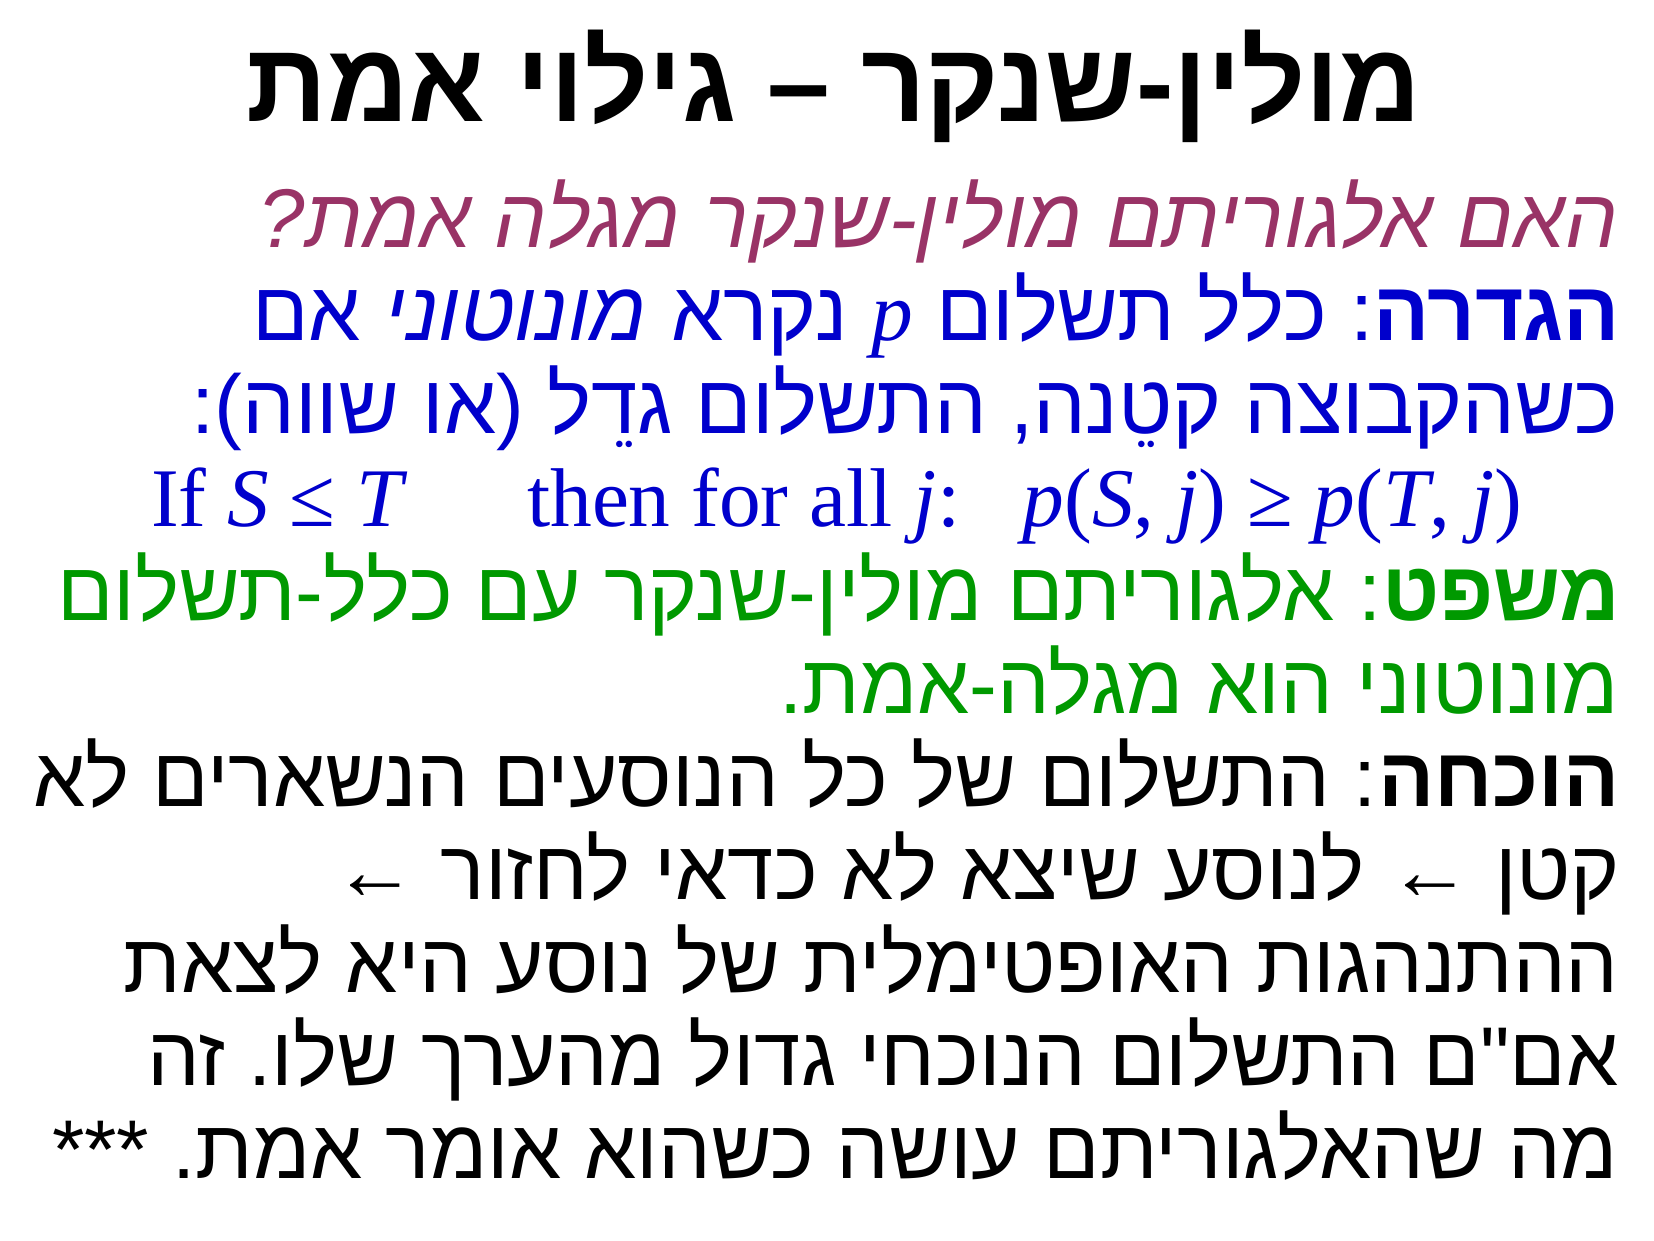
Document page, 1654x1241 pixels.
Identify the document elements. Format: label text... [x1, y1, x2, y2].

title מולין-שנקר – גילוי אמת [15, 15, 1654, 151]
text_box האם אלגוריתם מולין-שנקר מגלה אמת? הגדרה: כלל תשלום p נקרא מונוטוני אם כשהקבוצה קטֵנה, התשלום גדֵל (או שווה): If S ≤ T then for all j: p(S, j) ≥ p(‎T, j) משפט: אלגוריתם מולין-שנקר עם כלל-תשלום מונוטוני הוא מגלה-אמת. הוכחה: התשלום של כל הנוסעים הנשארים לא קטן ← לנוסע שיצא לא כדאי לחזור ← ההתנהגות האופטימלית של נוסע היא לצאת אם"ם התשלום הנוכחי גדול מהערך שלו. זה מה שהאלגוריתם עושה כשהוא אומר אמת. *** [15, 165, 1636, 1241]
